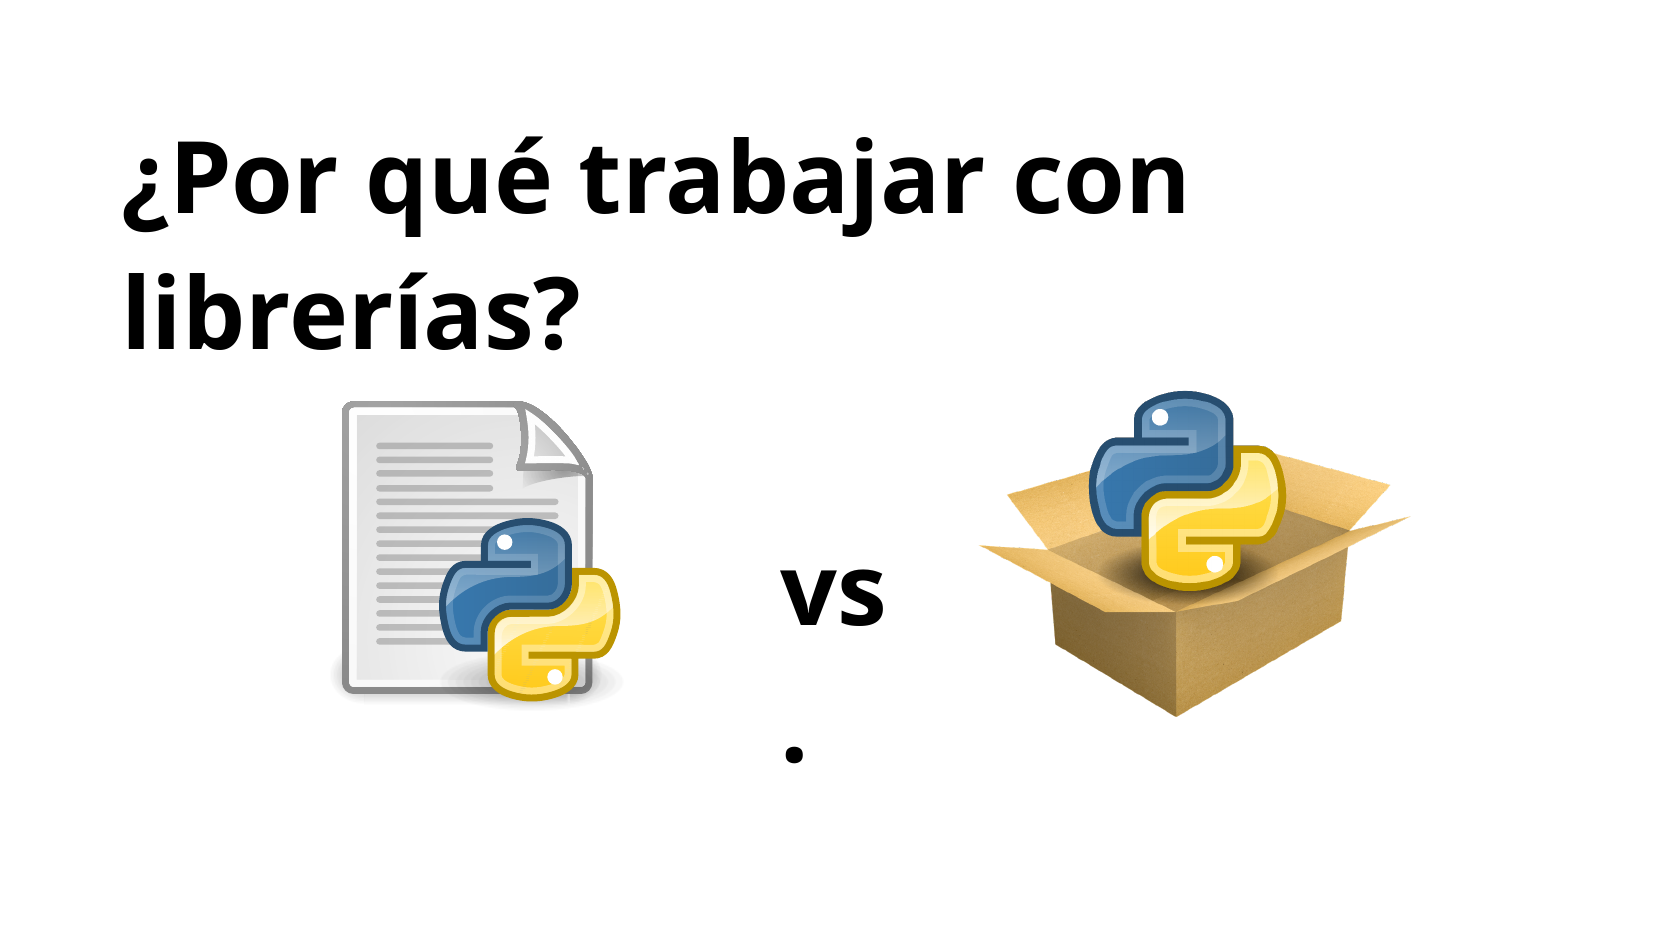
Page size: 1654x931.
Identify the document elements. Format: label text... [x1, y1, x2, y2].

picture [299, 379, 635, 715]
text_box ¿Por qué trabajar con librerías? [106, 98, 1547, 223]
text_box vs. [766, 511, 931, 637]
picture [978, 390, 1411, 717]
